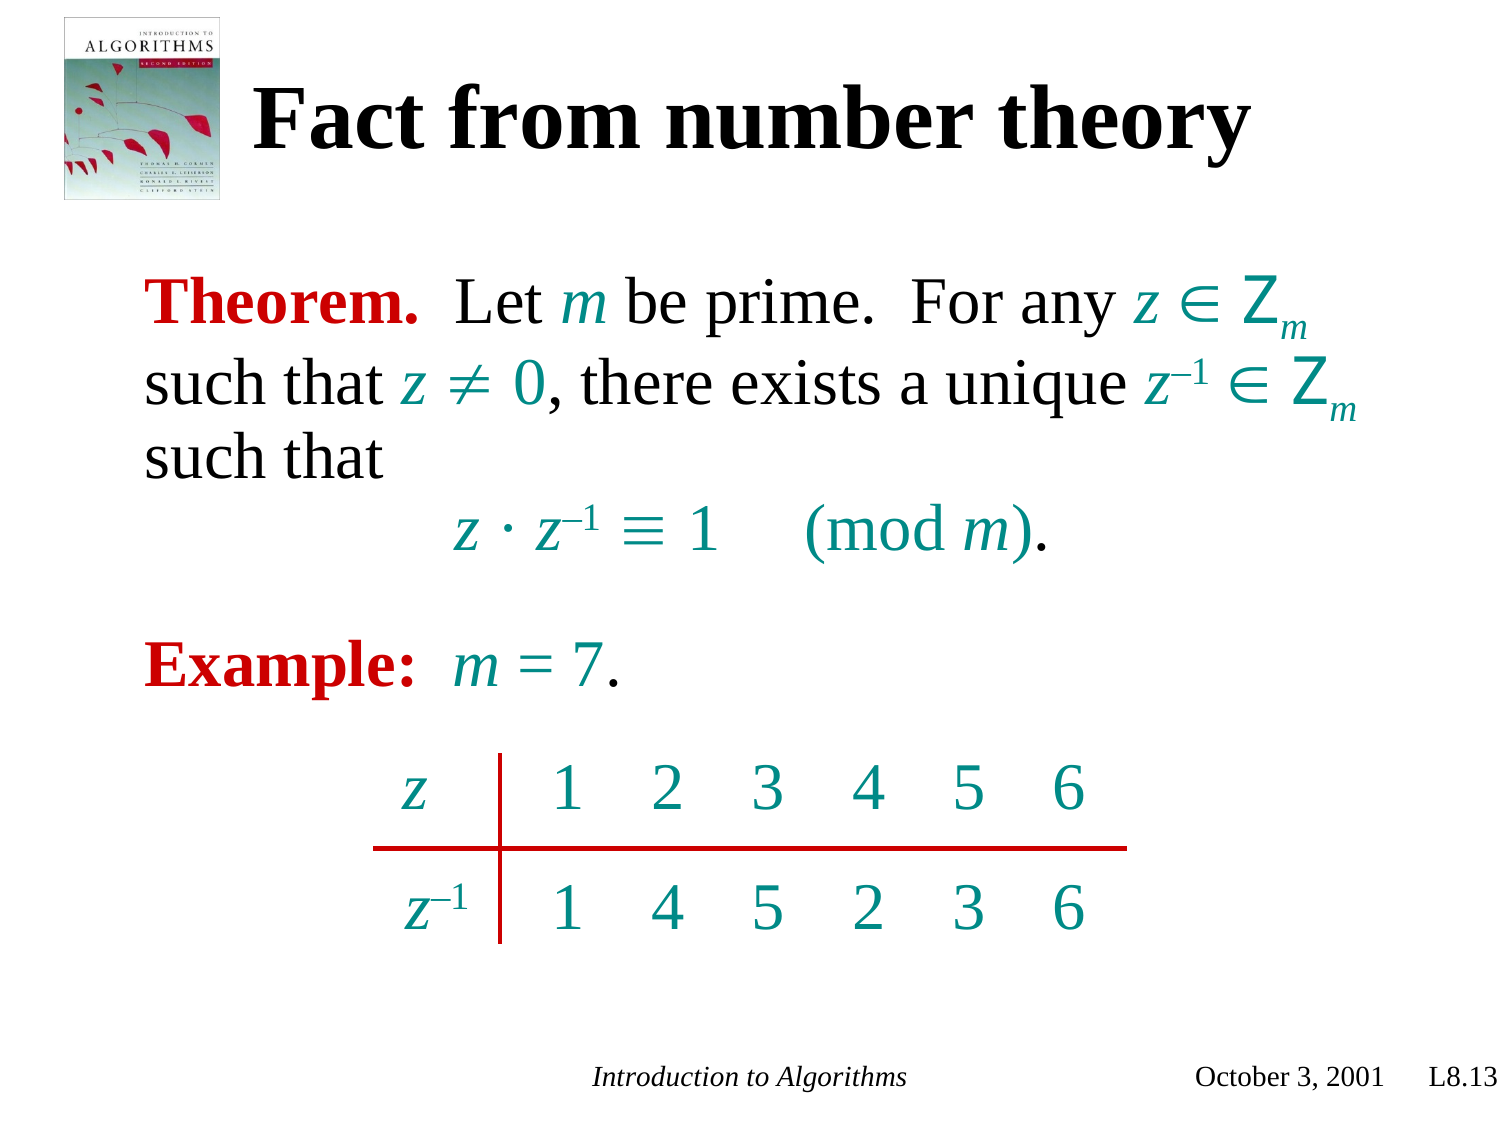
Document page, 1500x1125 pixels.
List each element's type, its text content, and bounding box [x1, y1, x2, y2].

text_box z–1 [390, 854, 485, 951]
text_box Fact from number theory [237, 24, 1363, 213]
text_box October 3, 2001 L8.<number> [1087, 1049, 1500, 1101]
text_box Theorem. Let m be prime. For any z  Zm such that z  0, there exists a unique z–1  Zm such that z · z–1  1 (mod m). [129, 249, 1375, 573]
text_box 1 4 5 2 3 6 [536, 854, 1103, 951]
picture [64, 17, 220, 200]
text_box Example: m = 7. [129, 612, 637, 708]
text_box Introduction to Algorithms [577, 1049, 923, 1101]
text_box 1 2 3 4 5 6 [536, 734, 1103, 831]
text_box z [387, 734, 444, 831]
